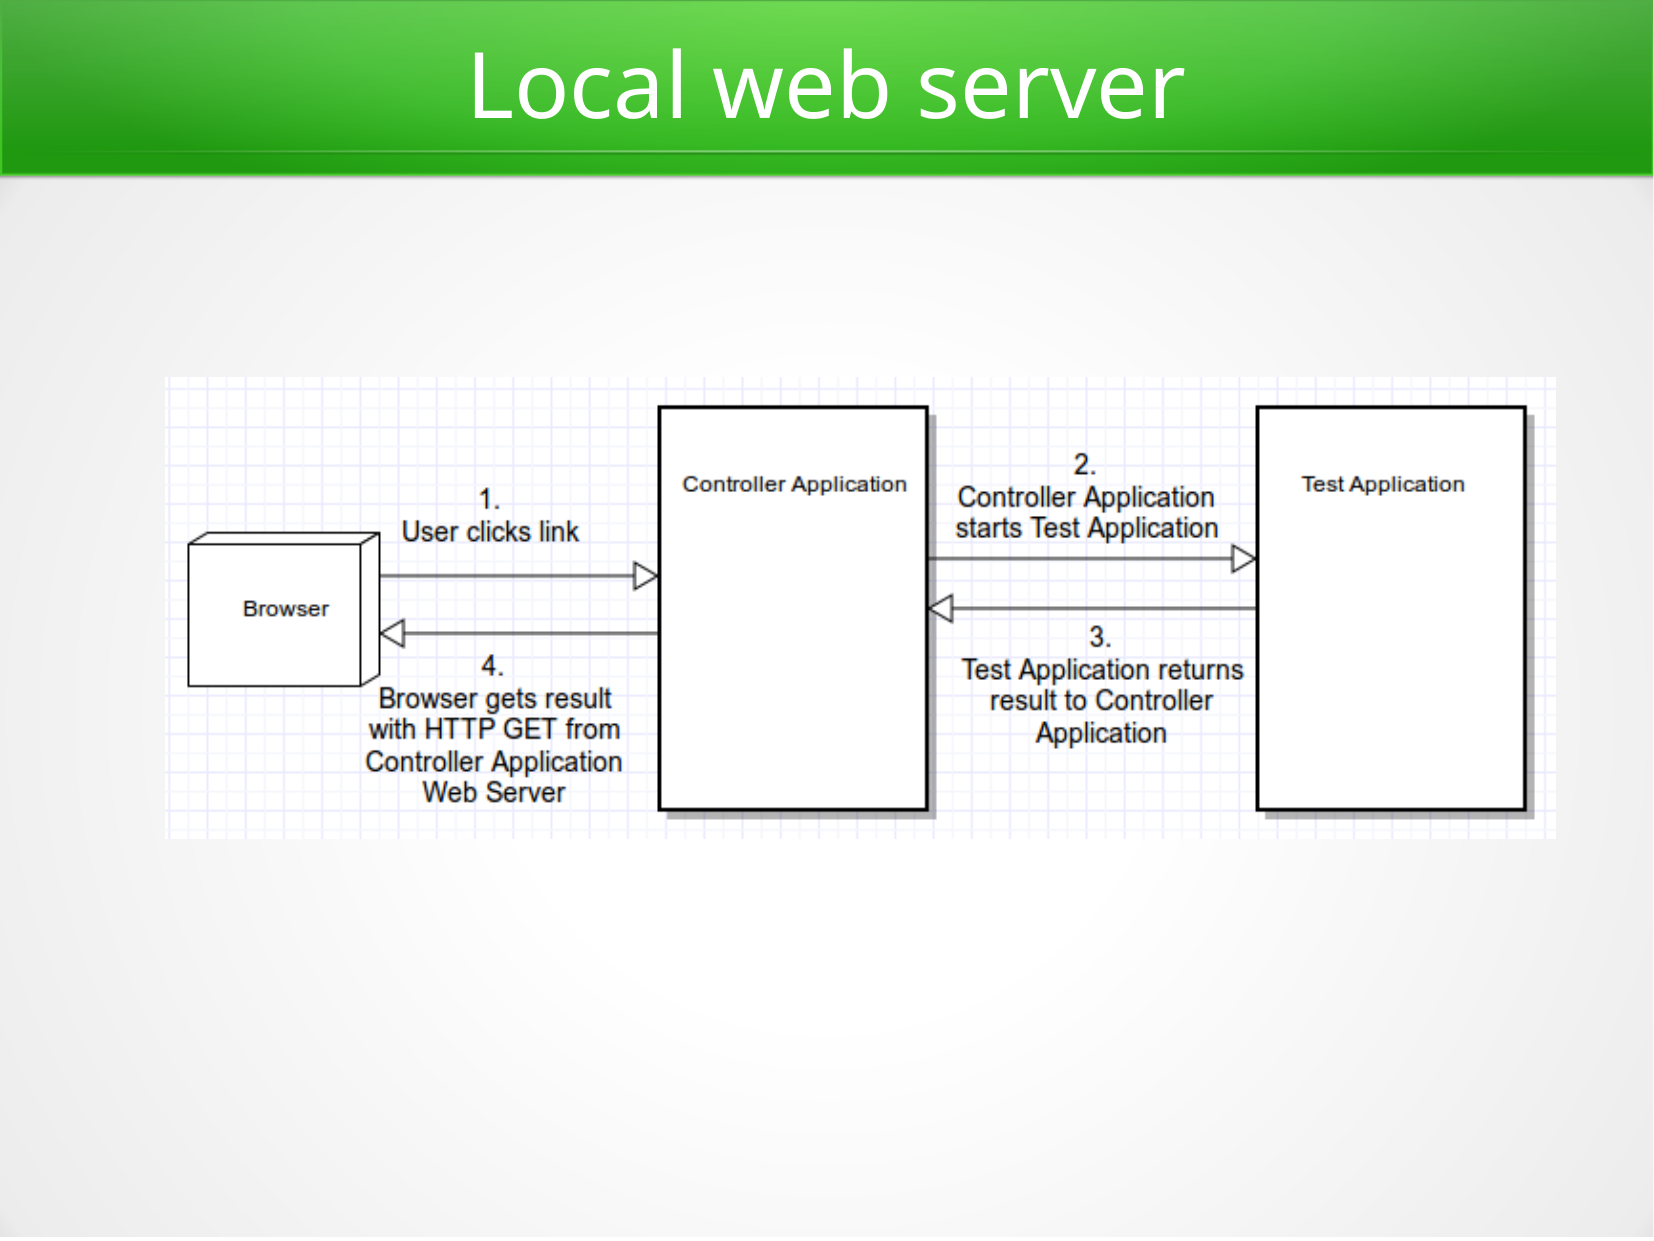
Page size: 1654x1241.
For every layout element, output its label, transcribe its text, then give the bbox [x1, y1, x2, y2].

picture [0, 0, 1654, 1237]
title Local web server [82, 0, 1571, 191]
